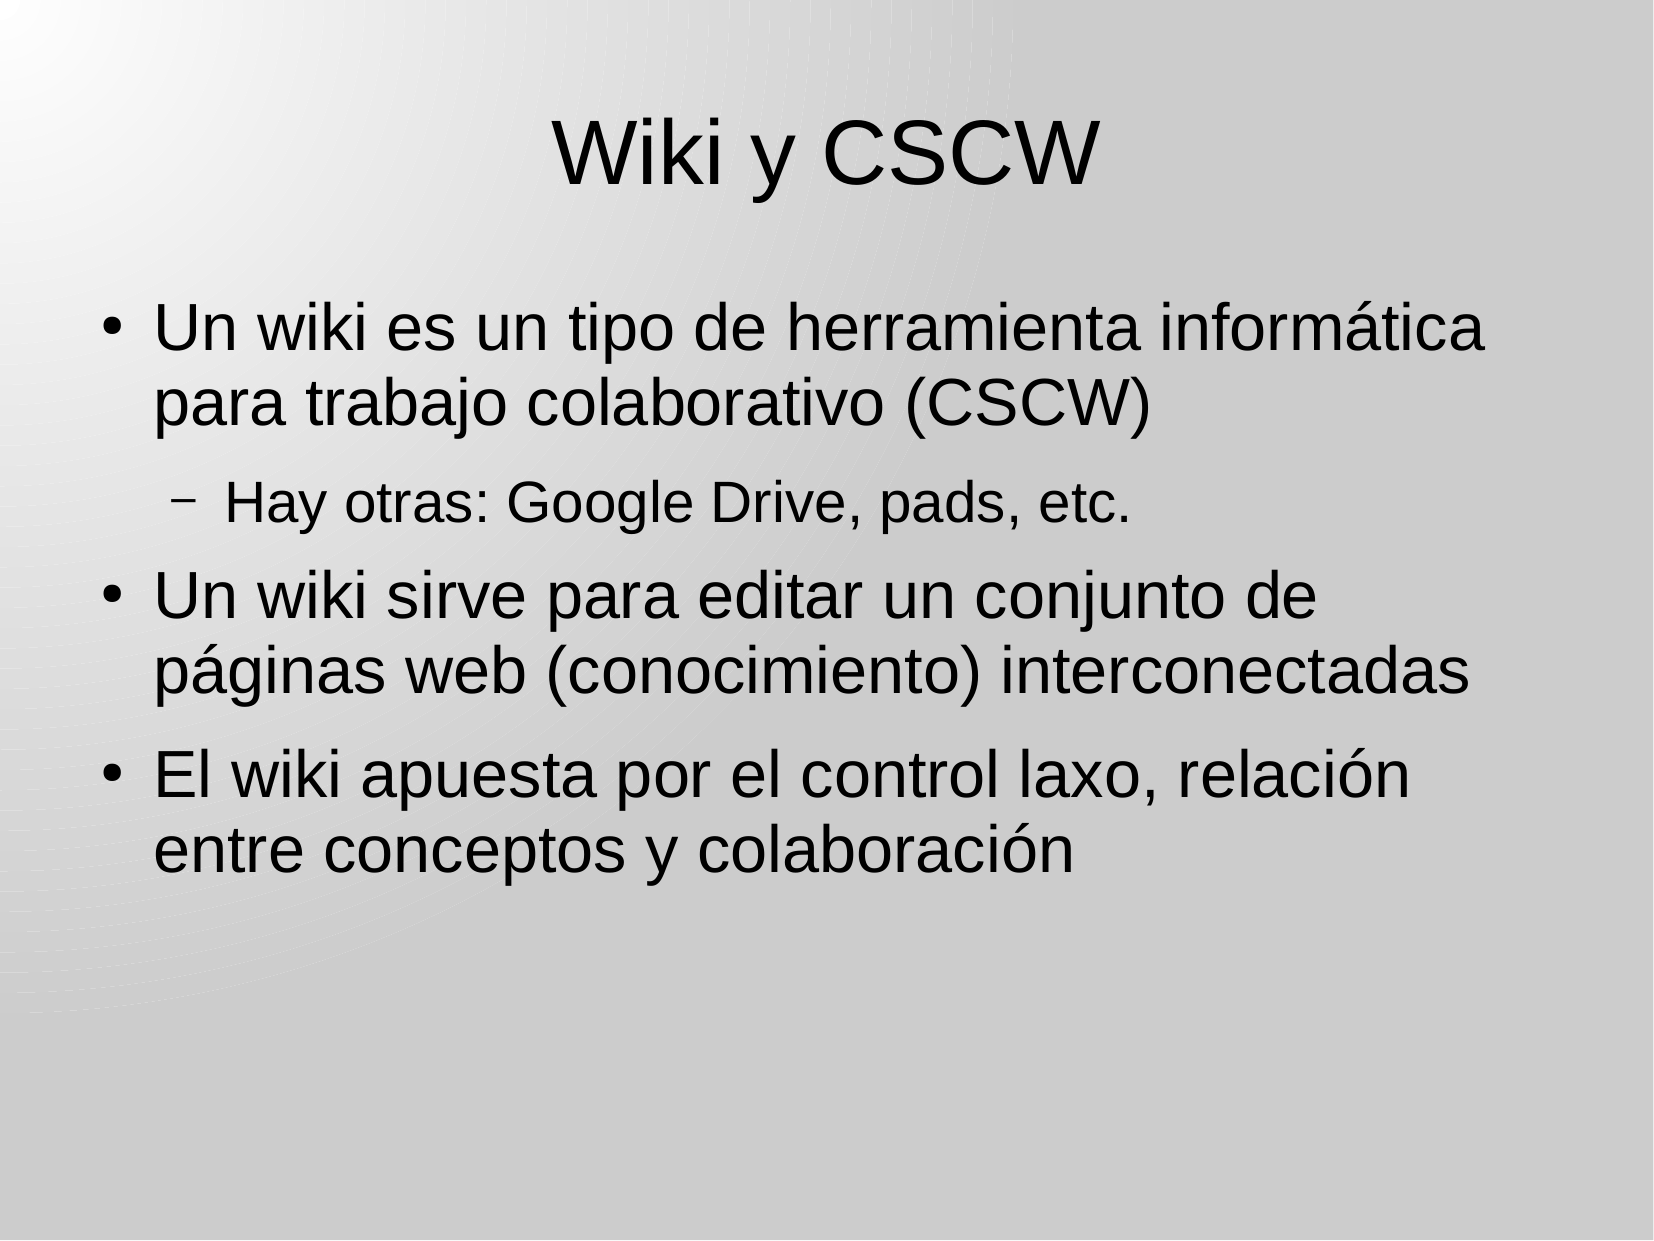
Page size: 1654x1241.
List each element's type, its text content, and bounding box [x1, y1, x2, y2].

list Un wiki es un tipo de herramienta informática para trabajo colaborativo (CSCW) Hay otras: Google Drive, pads, etc. Un wiki sirve para editar un conjunto de páginas web (conocimiento) interconectadas El wiki apuesta por el control laxo, relación entre conceptos y colaboración [82, 290, 1538, 1109]
title Wiki y CSCW [82, 49, 1571, 257]
